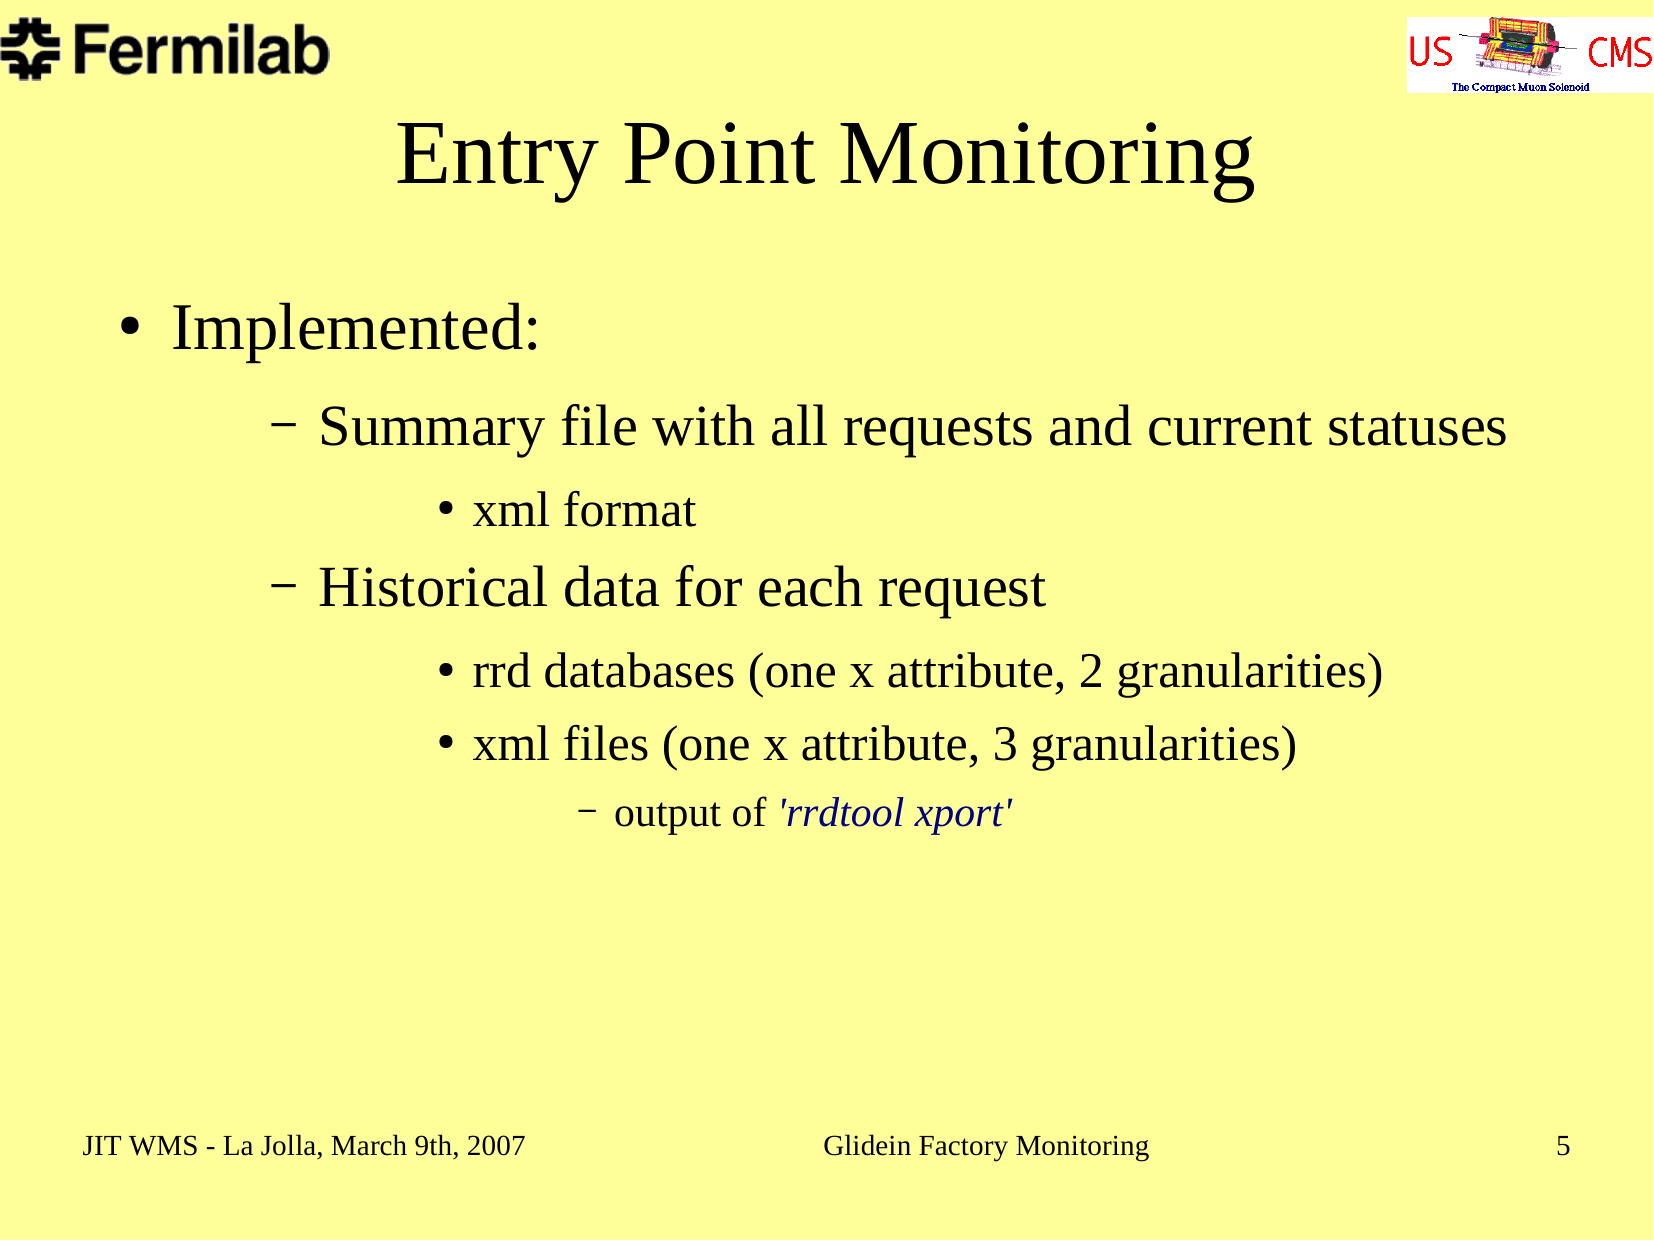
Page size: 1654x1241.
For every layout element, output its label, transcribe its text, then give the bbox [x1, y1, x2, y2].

title Entry Point Monitoring [82, 49, 1571, 257]
picture [0, 17, 330, 81]
picture [1407, 17, 1654, 93]
list Implemented: Summary file with all requests and current statuses xml format Historical data for each request rrd databases (one x attribute, 2 granularities) xml files (one x attribute, 3 granularities) output of 'rrdtool xport' [82, 290, 1571, 1109]
